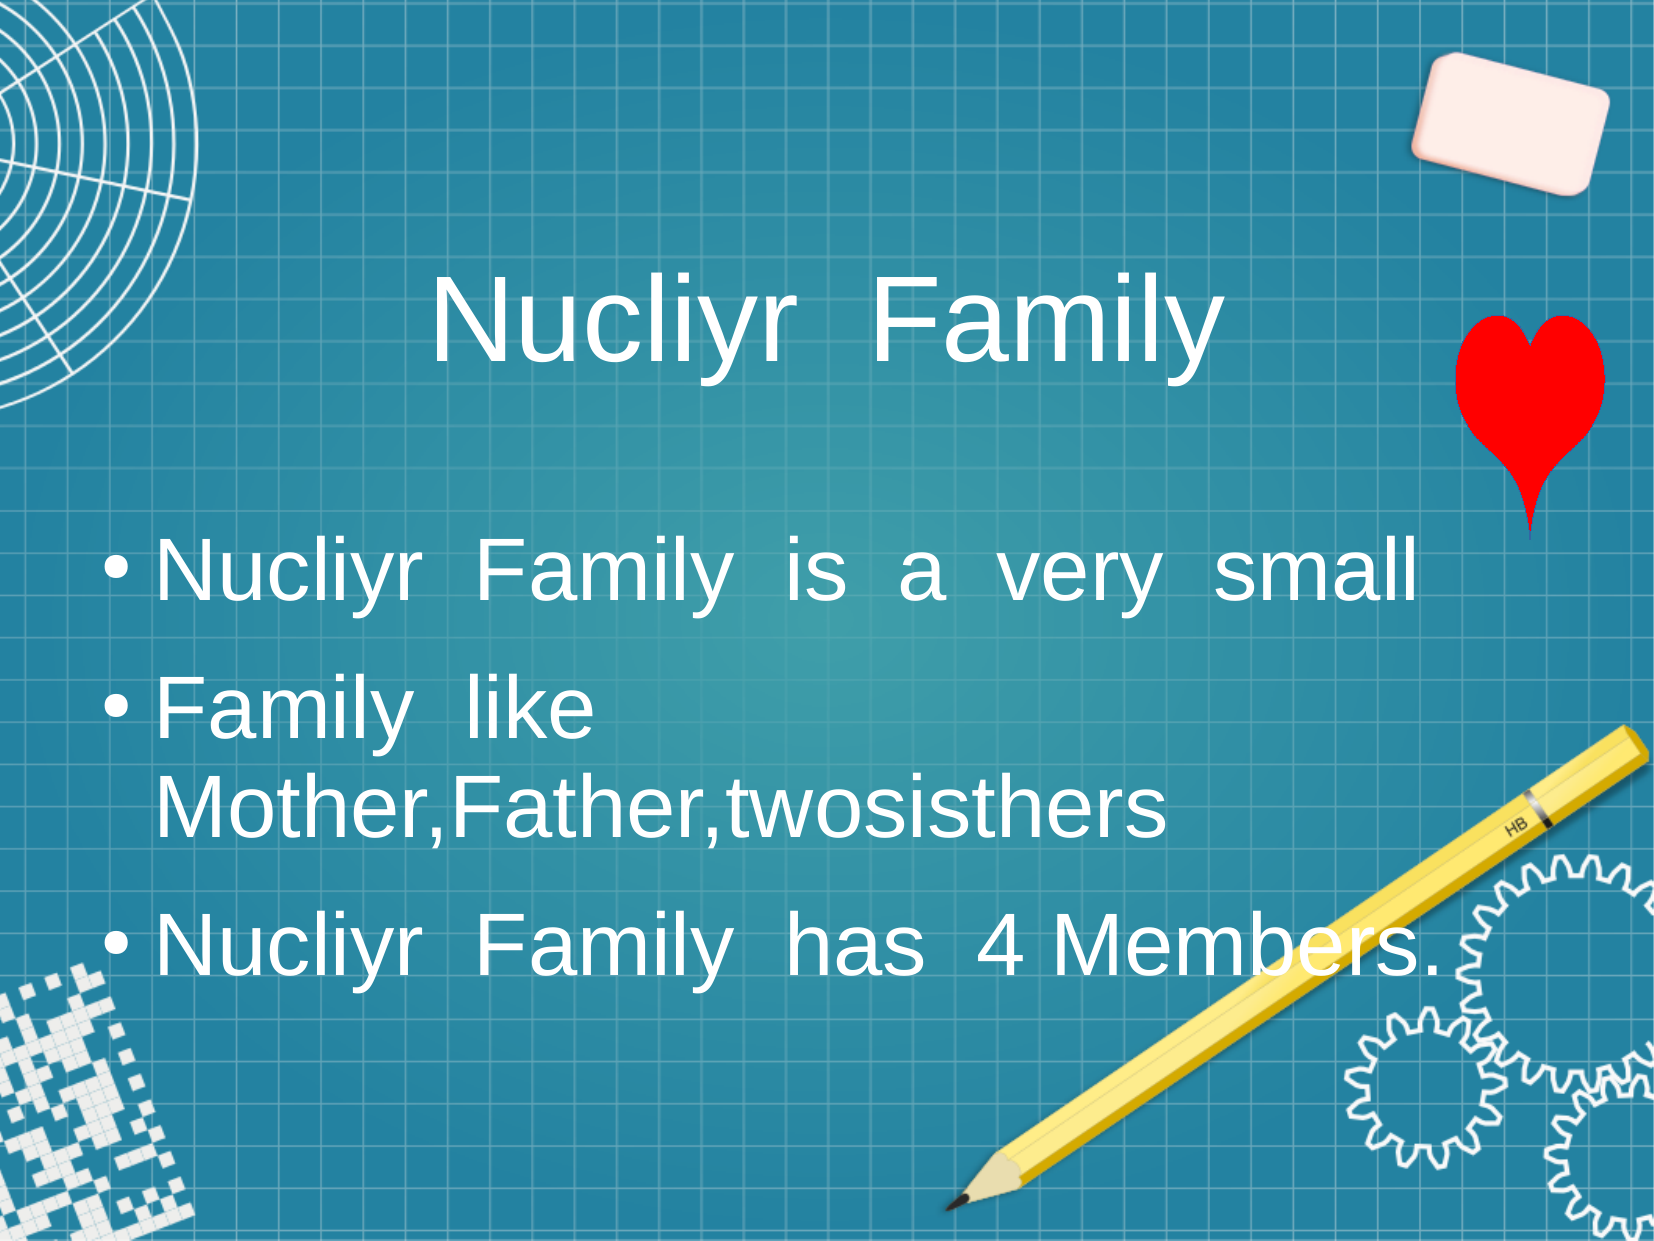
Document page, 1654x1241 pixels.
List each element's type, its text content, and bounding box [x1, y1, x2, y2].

text_box [1455, 315, 1606, 540]
picture [0, 0, 1654, 1241]
title Nucliyr Family [82, 177, 1571, 461]
list Nucliyr Family is a very small Family like Mother,Father,twosisthers Nucliyr Family has 4 Members. [82, 519, 1571, 1123]
